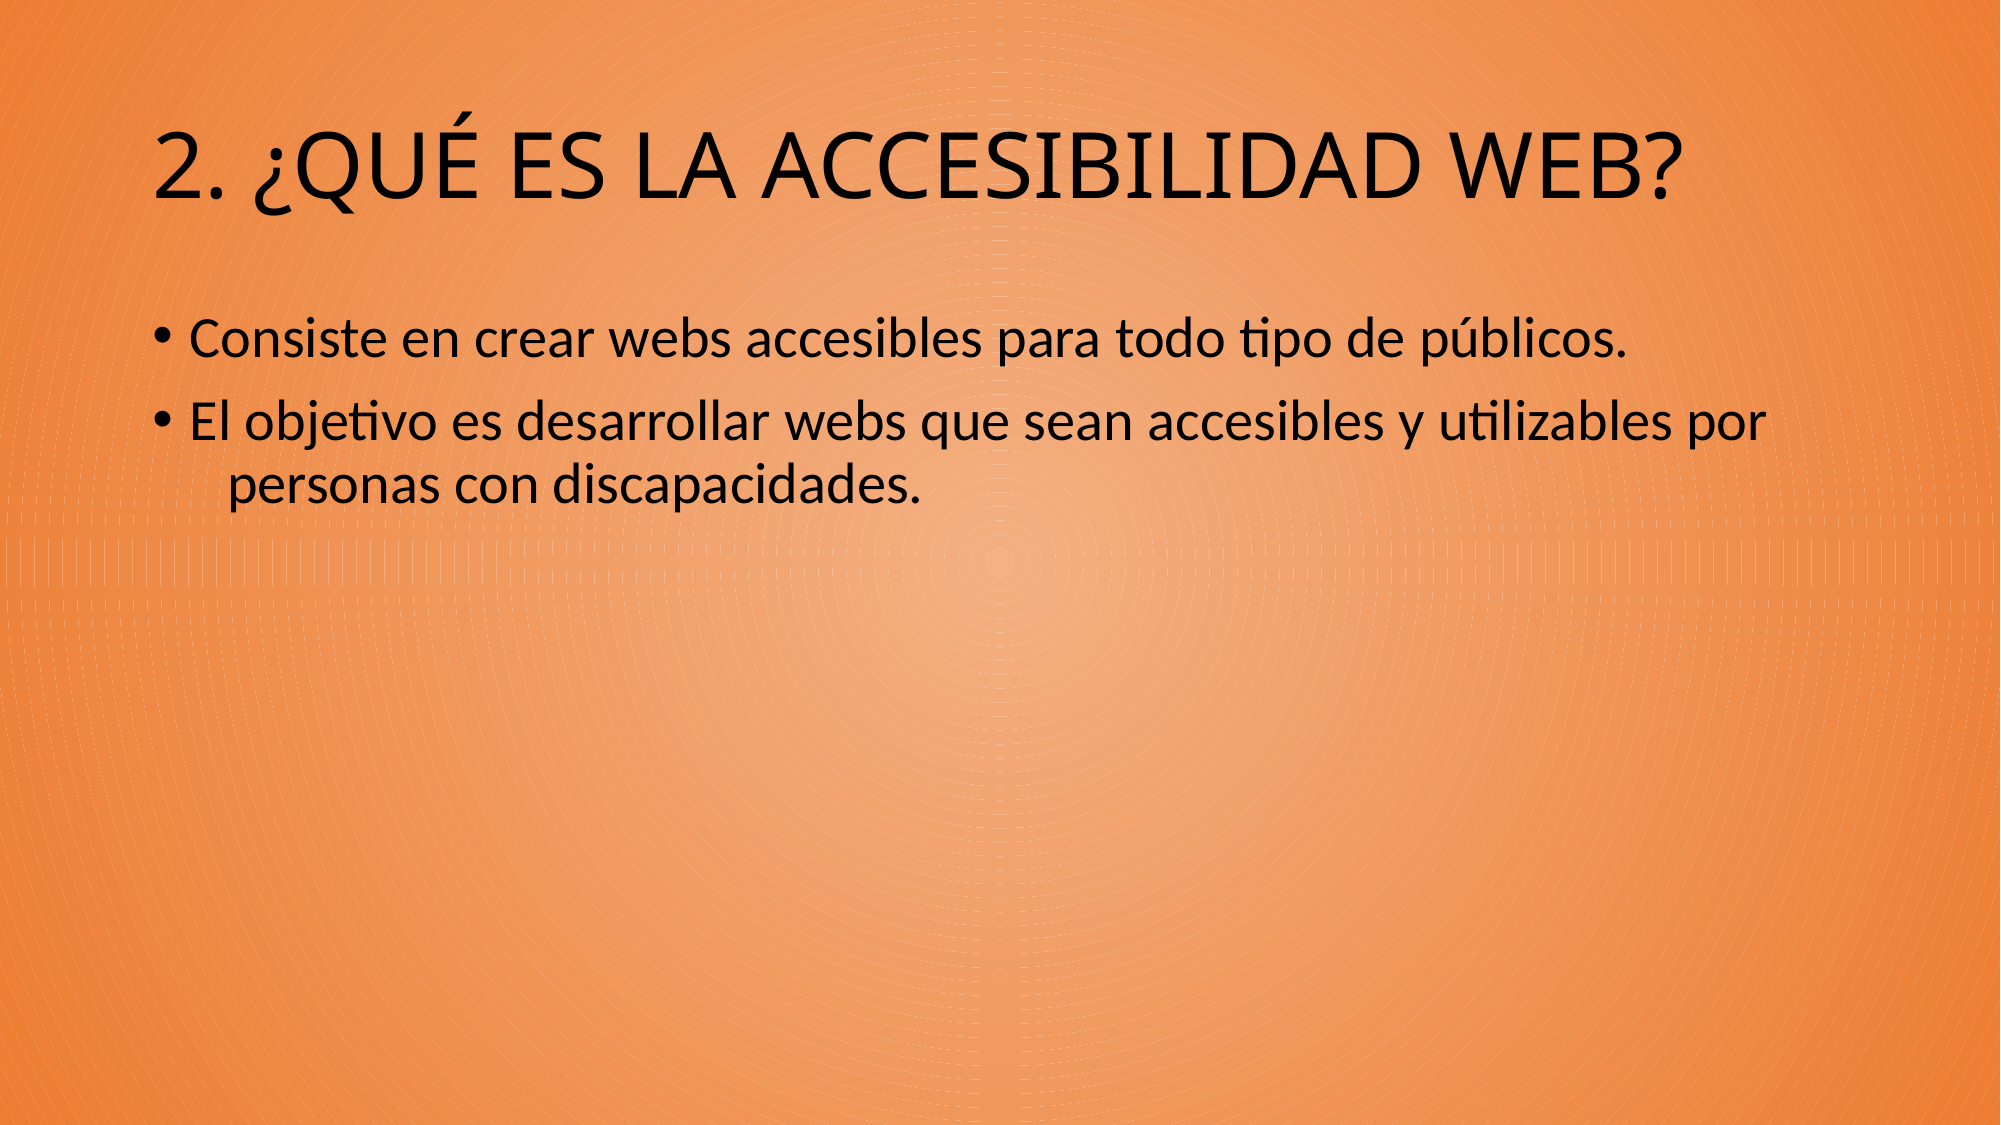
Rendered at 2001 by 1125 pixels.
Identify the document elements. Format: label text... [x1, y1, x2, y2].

list Consiste en crear webs accesibles para todo tipo de públicos. El objetivo es desarrollar webs que sean accesibles y utilizables por personas con discapacidades. [137, 299, 1863, 1014]
title 2. ¿QUÉ ES LA ACCESIBILIDAD WEB? [137, 59, 1863, 278]
